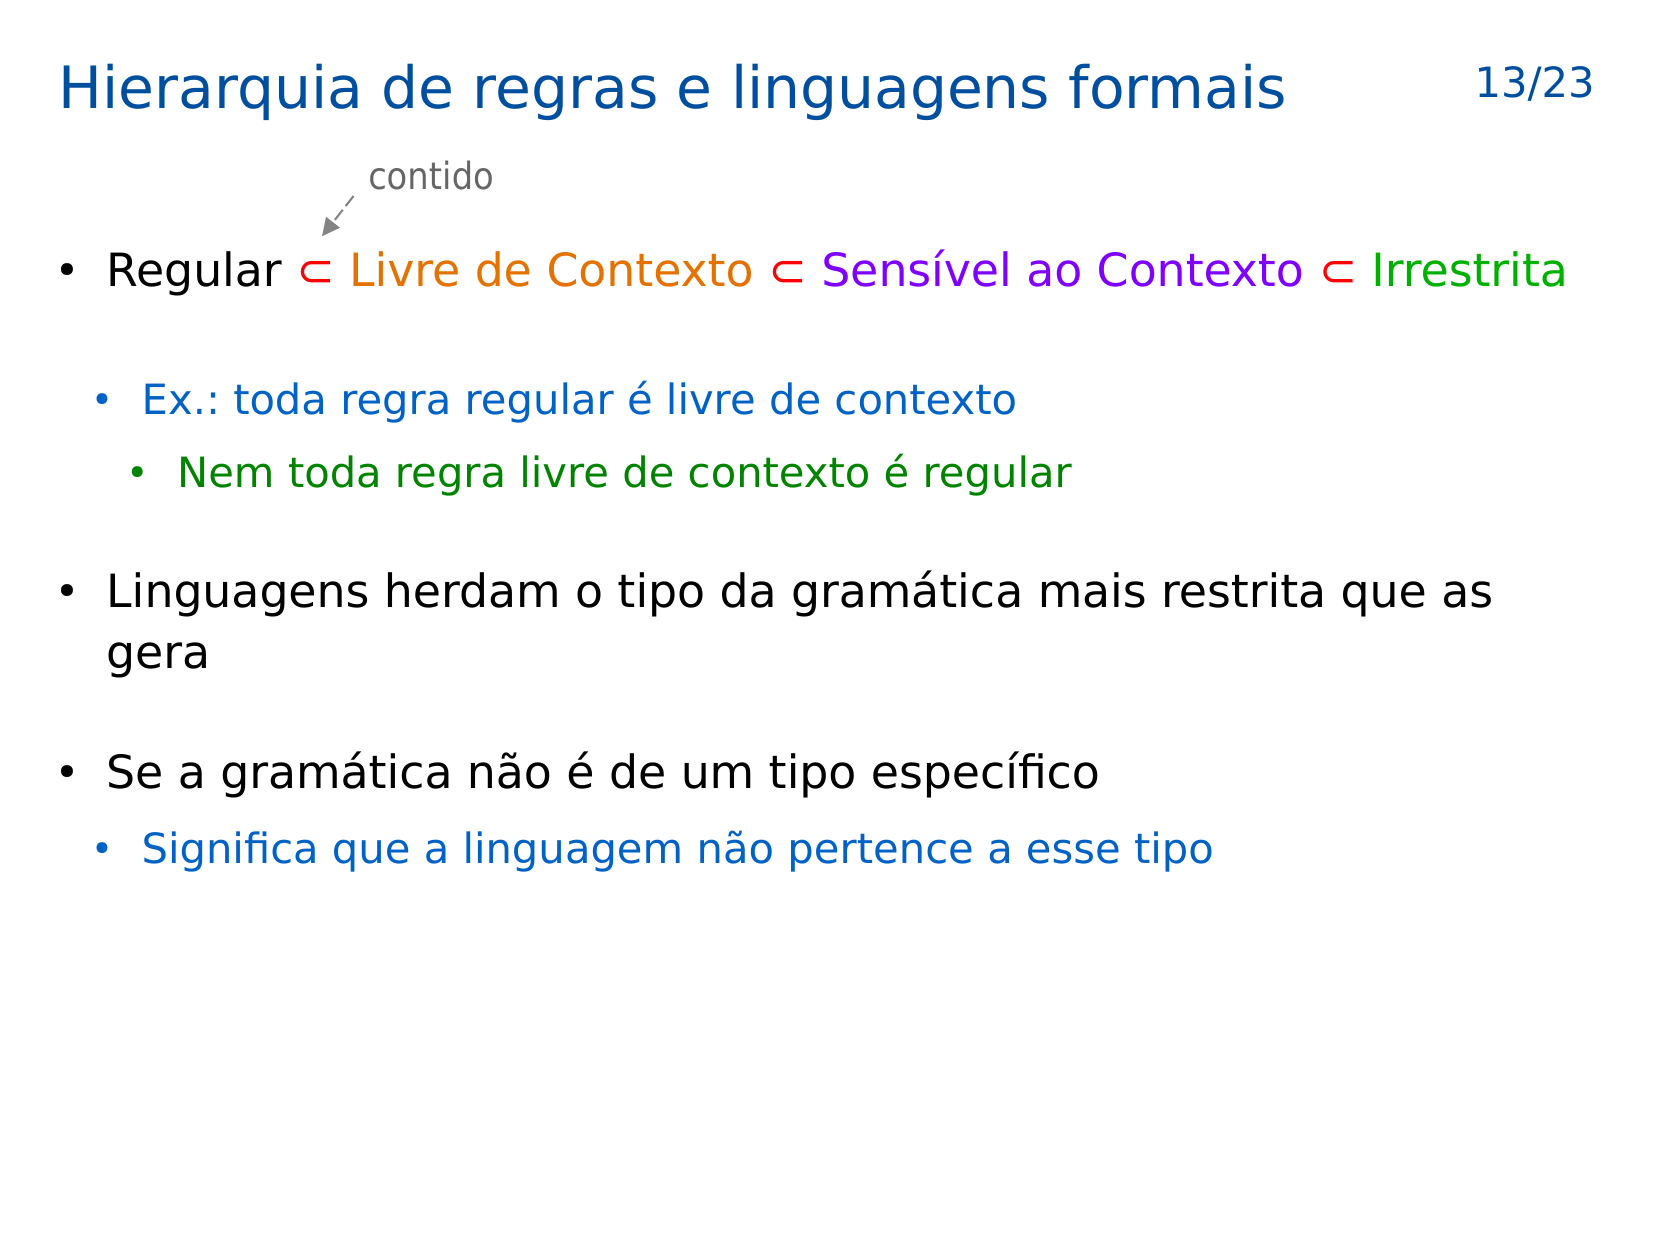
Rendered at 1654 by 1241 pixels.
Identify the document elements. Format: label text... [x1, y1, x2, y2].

list Regular ⊂ Livre de Contexto ⊂ Sensível ao Contexto ⊂ Irrestrita Ex.: toda regra regular é livre de contexto Nem toda regra livre de contexto é regular Linguagens herdam o tipo da gramática mais restrita que as gera Se a gramática não é de um tipo específico Significa que a linguagem não pertence a esse tipo [59, 236, 1595, 1211]
title Hierarquia de regras e linguagens formais [59, 29, 1625, 148]
text_box contido [353, 147, 532, 213]
